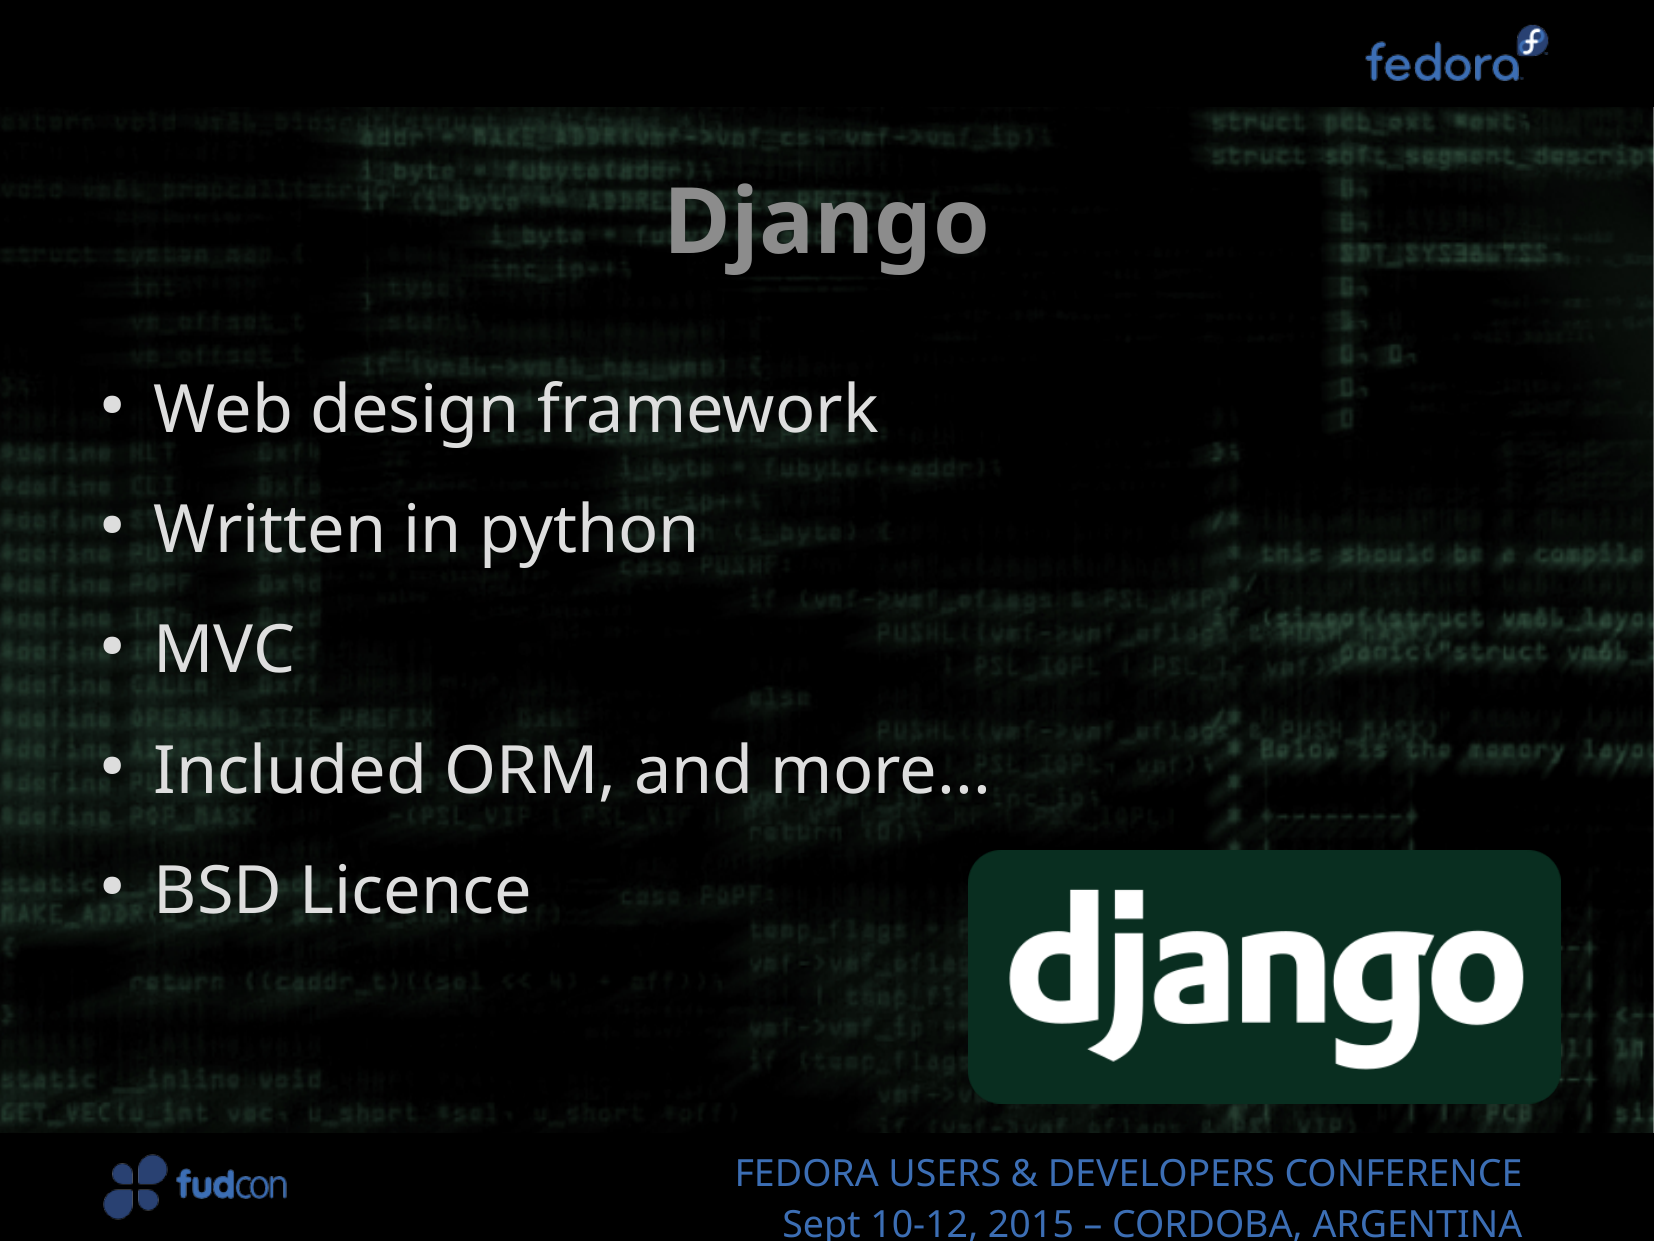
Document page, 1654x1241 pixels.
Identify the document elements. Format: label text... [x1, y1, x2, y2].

title Django [82, 114, 1571, 322]
picture [0, 0, 1654, 1241]
list Web design framework Written in python MVC Included ORM, and more... BSD Licence [82, 361, 1571, 1081]
